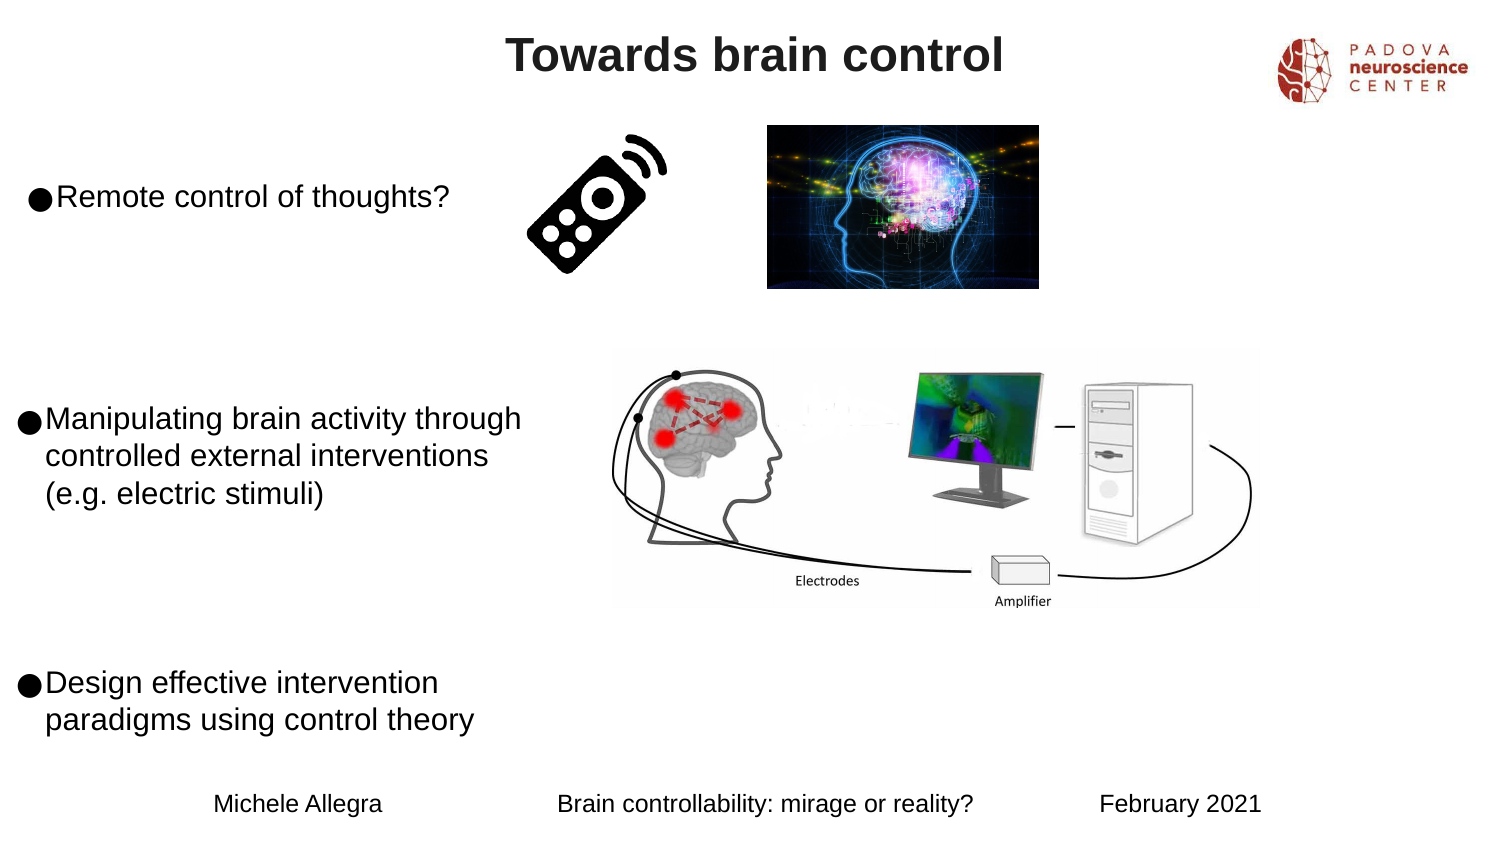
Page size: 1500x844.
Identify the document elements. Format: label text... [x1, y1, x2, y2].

text_box Remote control of thoughts? [26, 112, 536, 209]
picture [612, 348, 1260, 608]
text_box Towards brain control [74, 30, 1436, 132]
text_box Manipulating brain activity through controlled external interventions (e.g. electric stimuli) [16, 330, 525, 511]
picture [767, 125, 1039, 289]
picture [526, 133, 670, 276]
text_box Michele Allegra Brain controllability: mirage or reality? February 2021 [64, 776, 1415, 828]
picture [1268, 10, 1476, 123]
text_box Design effective intervention paradigms using control theory [16, 592, 525, 739]
